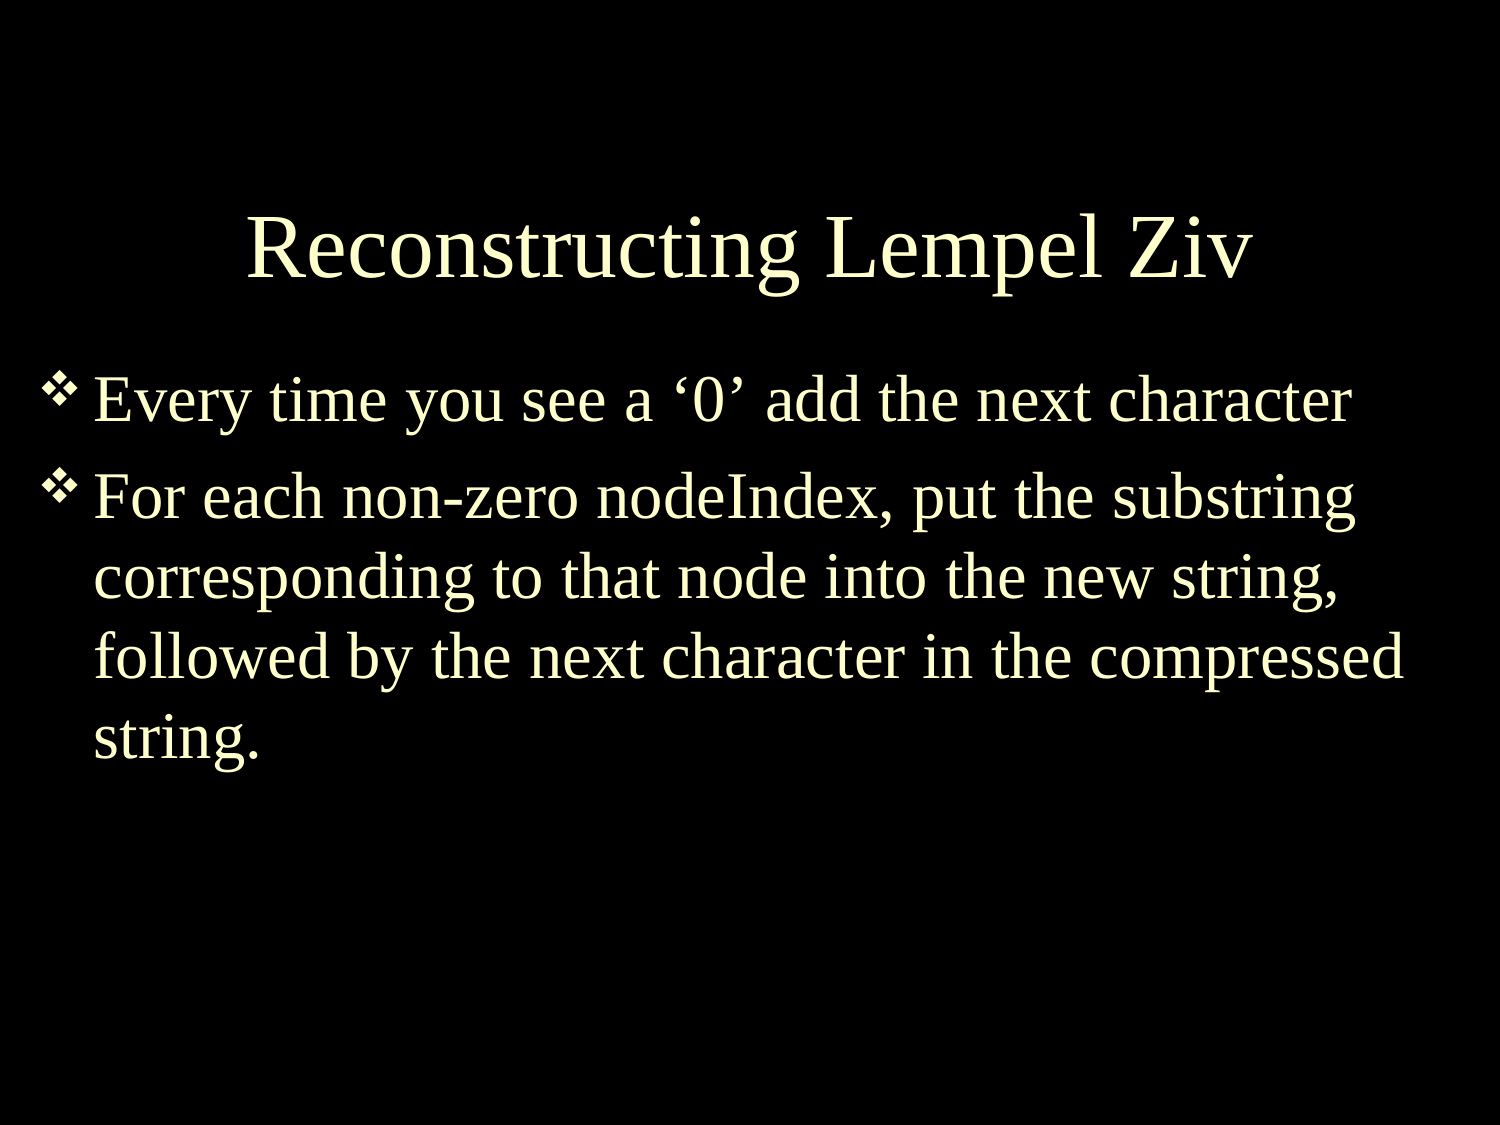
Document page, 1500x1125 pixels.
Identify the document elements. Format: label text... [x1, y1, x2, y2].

title Reconstructing Lempel Ziv [22, 145, 1480, 336]
list Every time you see a ‘0’ add the next character For each non-zero nodeIndex, put the substring corresponding to that node into the new string, followed by the next character in the compressed string. [22, 347, 1482, 1026]
